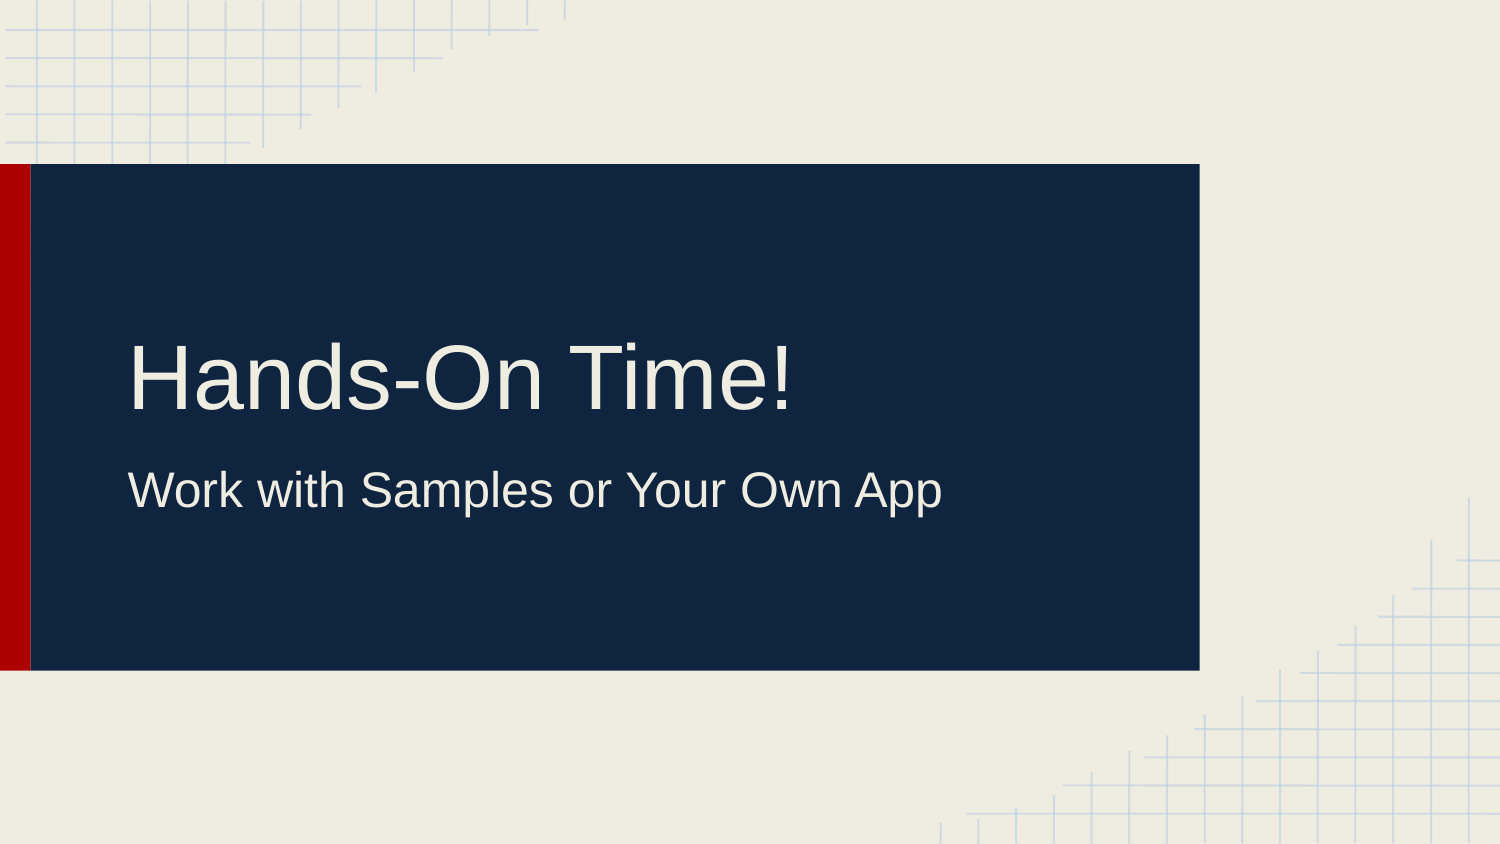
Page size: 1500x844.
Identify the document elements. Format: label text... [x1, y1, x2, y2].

subtitle Work with Samples or Your Own App [112, 442, 1163, 554]
title Hands-On Time! [112, 278, 1163, 442]
